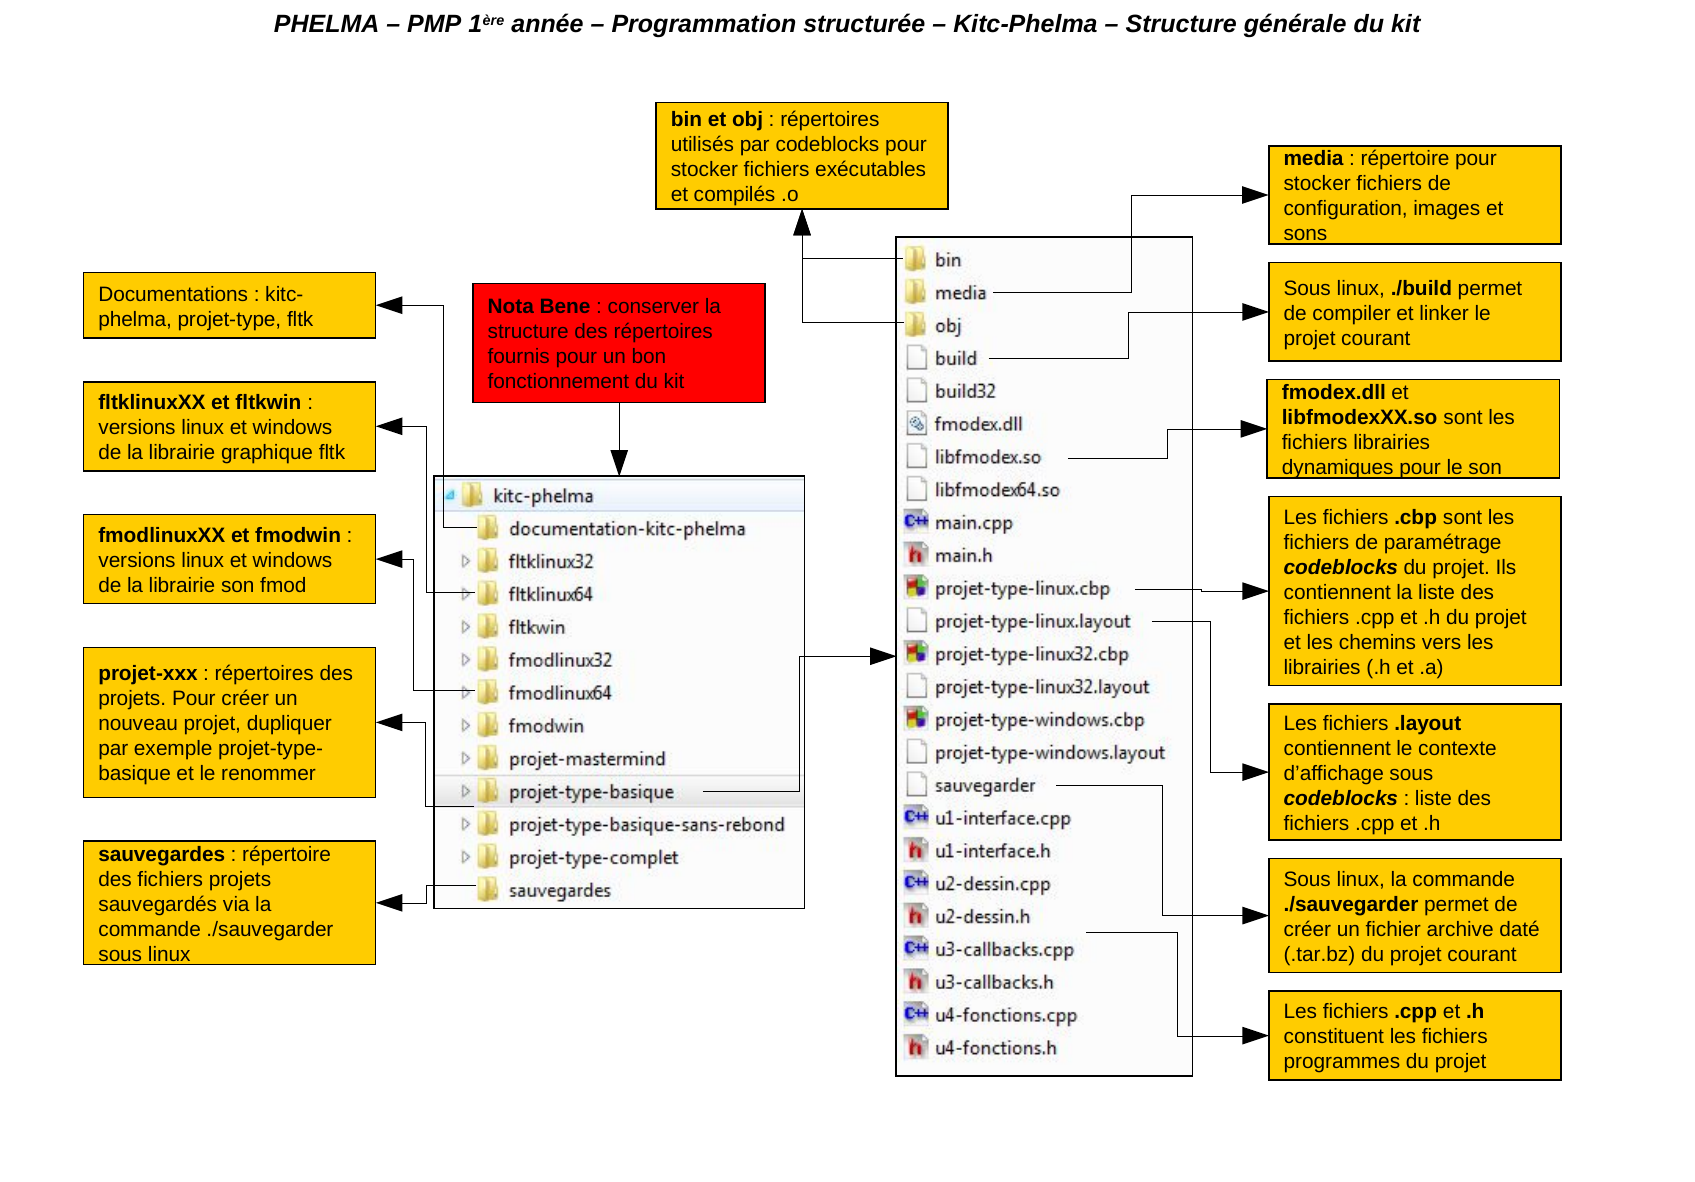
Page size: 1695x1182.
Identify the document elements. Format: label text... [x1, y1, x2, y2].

text_box media : répertoire pour stocker fichiers de configuration, images et sons [1268, 145, 1561, 245]
text_box fltklinuxXX et fltkwin : versions linux et windows de la librairie graphique fltk [83, 381, 376, 471]
text_box fmodex.dll et libfmodexXX.so sont les fichiers librairies dynamiques pour le son [1267, 379, 1560, 479]
text_box Documentations : kitc-phelma, projet-type, fltk [83, 272, 376, 338]
text_box projet-xxx : répertoires des projets. Pour créer un nouveau projet, dupliquer par exemple projet-type-basique et le renommer [83, 647, 376, 798]
text_box Les fichiers .layout contiennent le contexte d’affichage sous codeblocks : liste des fichiers .cpp et .h [1268, 704, 1562, 841]
text_box Nota Bene : conserver la structure des répertoires fournis pour un bon fonctionnement du kit [472, 283, 766, 403]
text_box Les fichiers .cbp sont les fichiers de paramétrage codeblocks du projet. Ils contiennent la liste des fichiers .cpp et .h du projet et les chemins vers les librairies (.h et .a) [1268, 496, 1562, 686]
text_box PHELMA – PMP 1ère année – Programmation structurée – Kitc-Phelma – Structure générale du kit [10, 0, 1686, 46]
text_box Les fichiers .cpp et .h constituent les fichiers programmes du projet [1268, 991, 1562, 1081]
text_box sauvegardes : répertoire des fichiers projets sauvegardés via la commande ./sauvegarder sous linux [83, 841, 376, 965]
text_box Sous linux, ./build permet de compiler et linker le projet courant [1268, 262, 1562, 362]
text_box bin et obj : répertoires utilisés par codeblocks pour stocker fichiers exécutables et compilés .o [655, 102, 949, 209]
text_box Sous linux, la commande ./sauvegarder permet de créer un fichier archive daté (.tar.bz) du projet courant [1268, 858, 1562, 973]
picture [434, 476, 804, 908]
picture [896, 237, 1192, 1075]
text_box fmodlinuxXX et fmodwin : versions linux et windows de la librairie son fmod [83, 514, 376, 604]
